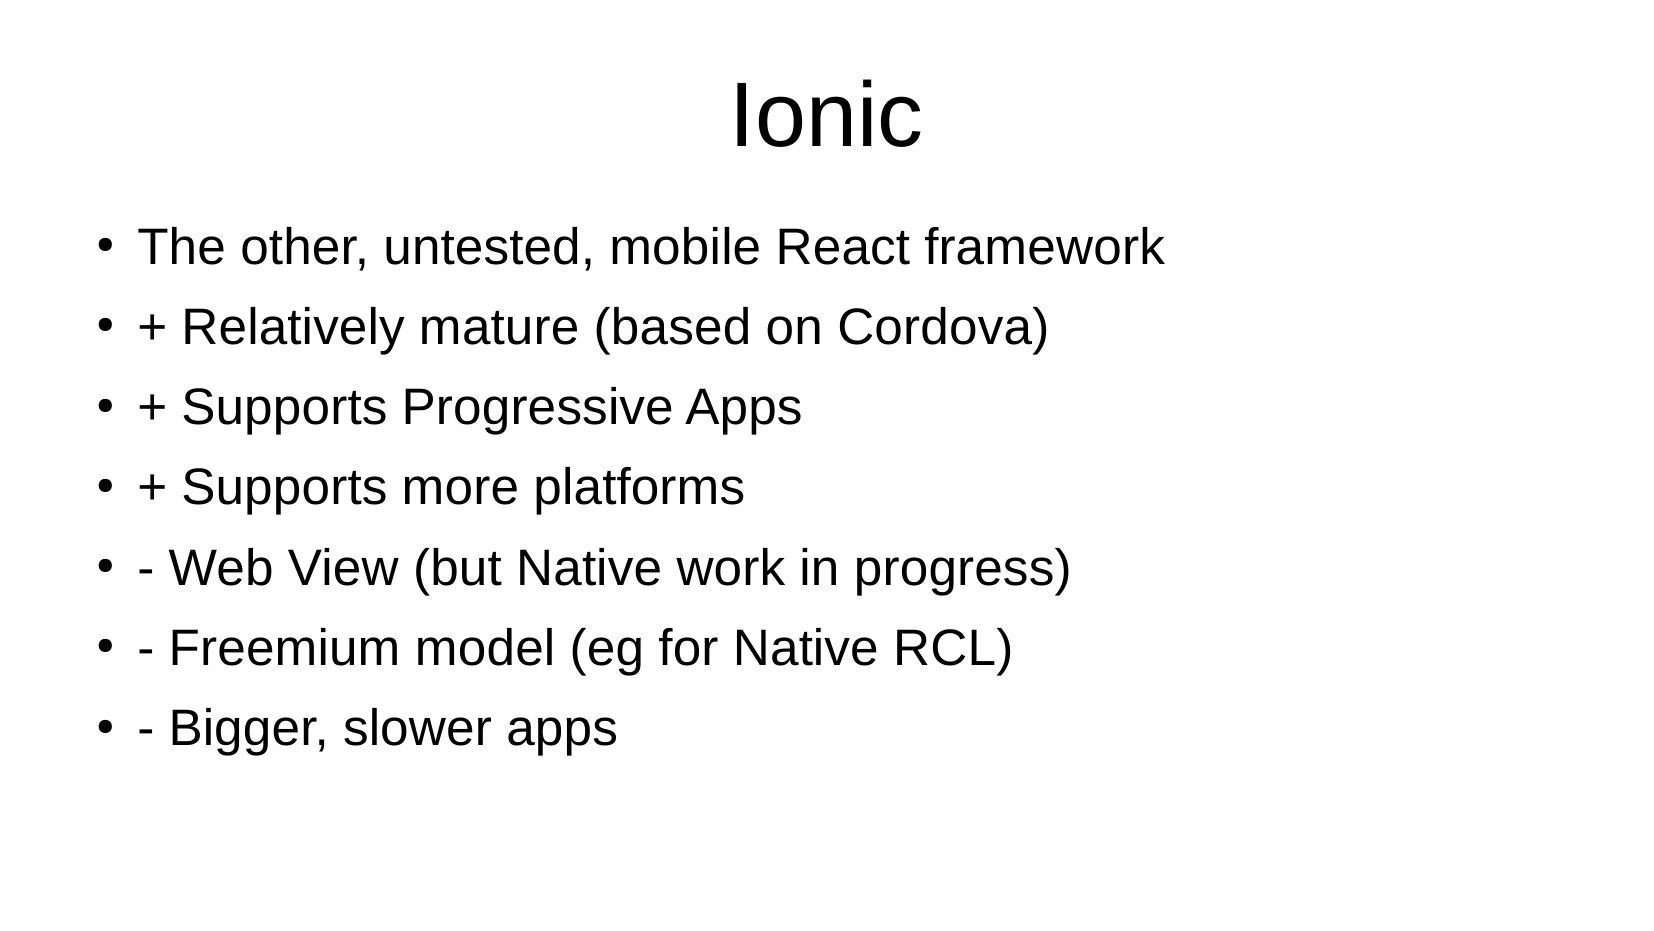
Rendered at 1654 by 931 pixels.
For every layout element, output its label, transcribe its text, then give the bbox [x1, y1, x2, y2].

title Ionic [82, 37, 1571, 193]
list The other, untested, mobile React framework + Relatively mature (based on Cordova) + Supports Progressive Apps + Supports more platforms - Web View (but Native work in progress) - Freemium model (eg for Native RCL) - Bigger, slower apps [82, 217, 1571, 758]
